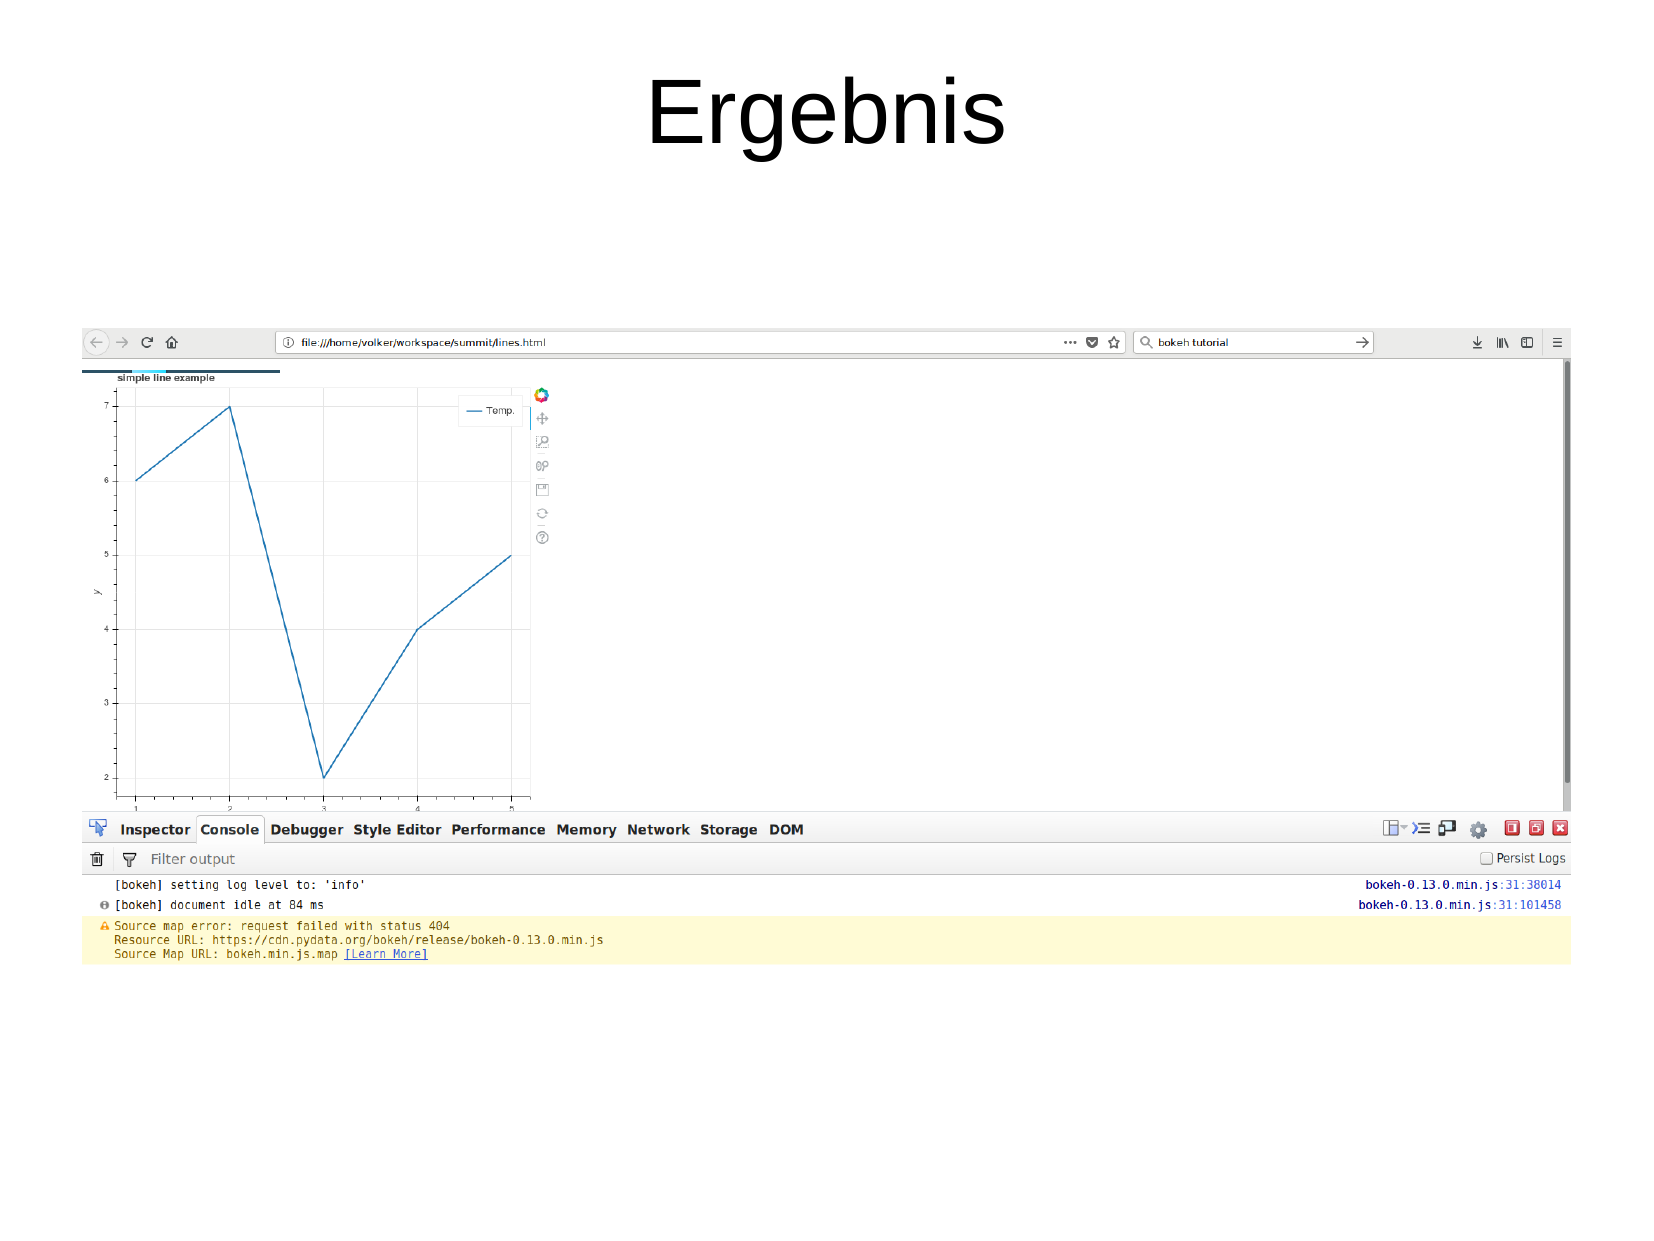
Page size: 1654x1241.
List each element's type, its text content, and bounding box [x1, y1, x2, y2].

title Ergebnis [82, 8, 1571, 216]
picture [82, 328, 1571, 971]
